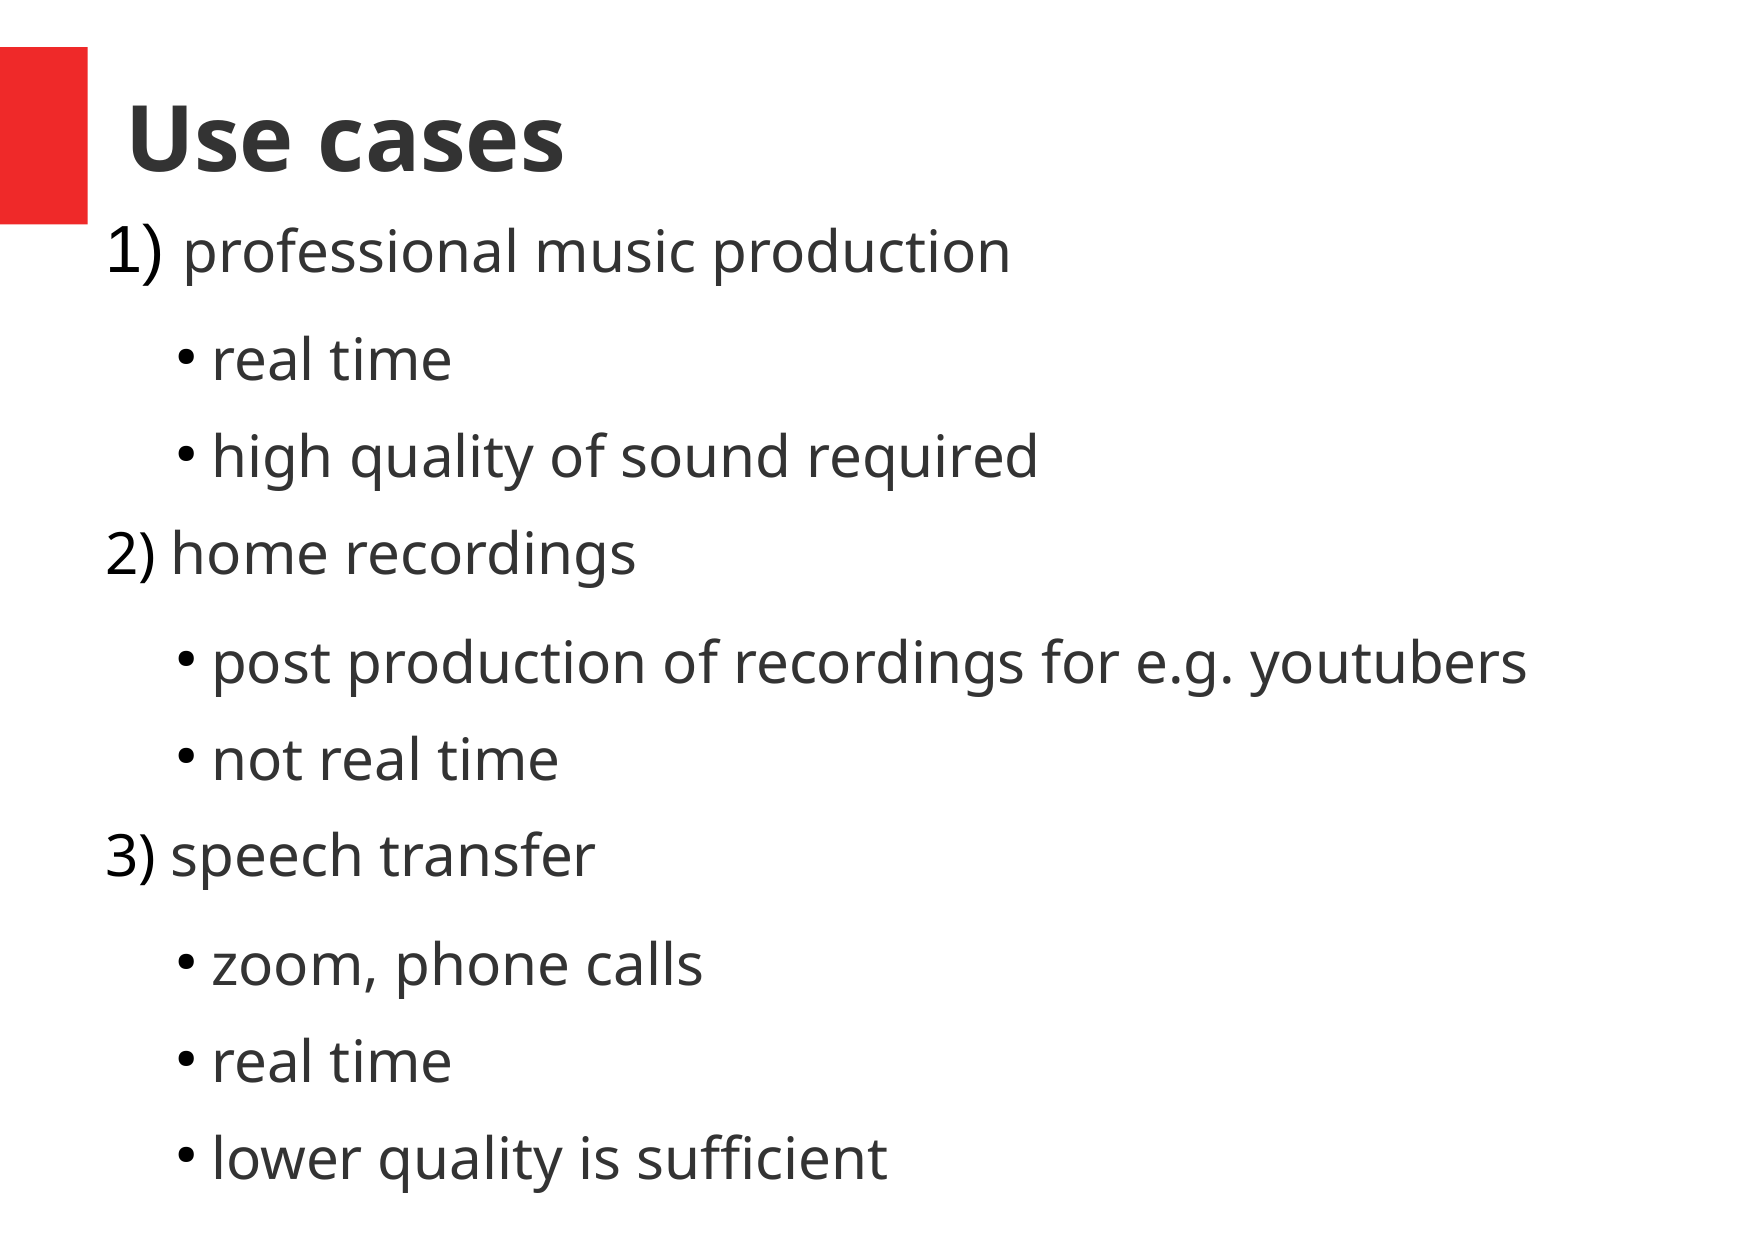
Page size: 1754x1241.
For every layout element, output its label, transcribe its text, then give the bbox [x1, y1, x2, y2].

list professional music production real time high quality of sound required home recordings post production of recordings for e.g. youtubers not real time speech transfer zoom, phone calls real time lower quality is sufficient [105, 210, 1684, 1035]
title Use cases [125, 32, 1667, 210]
